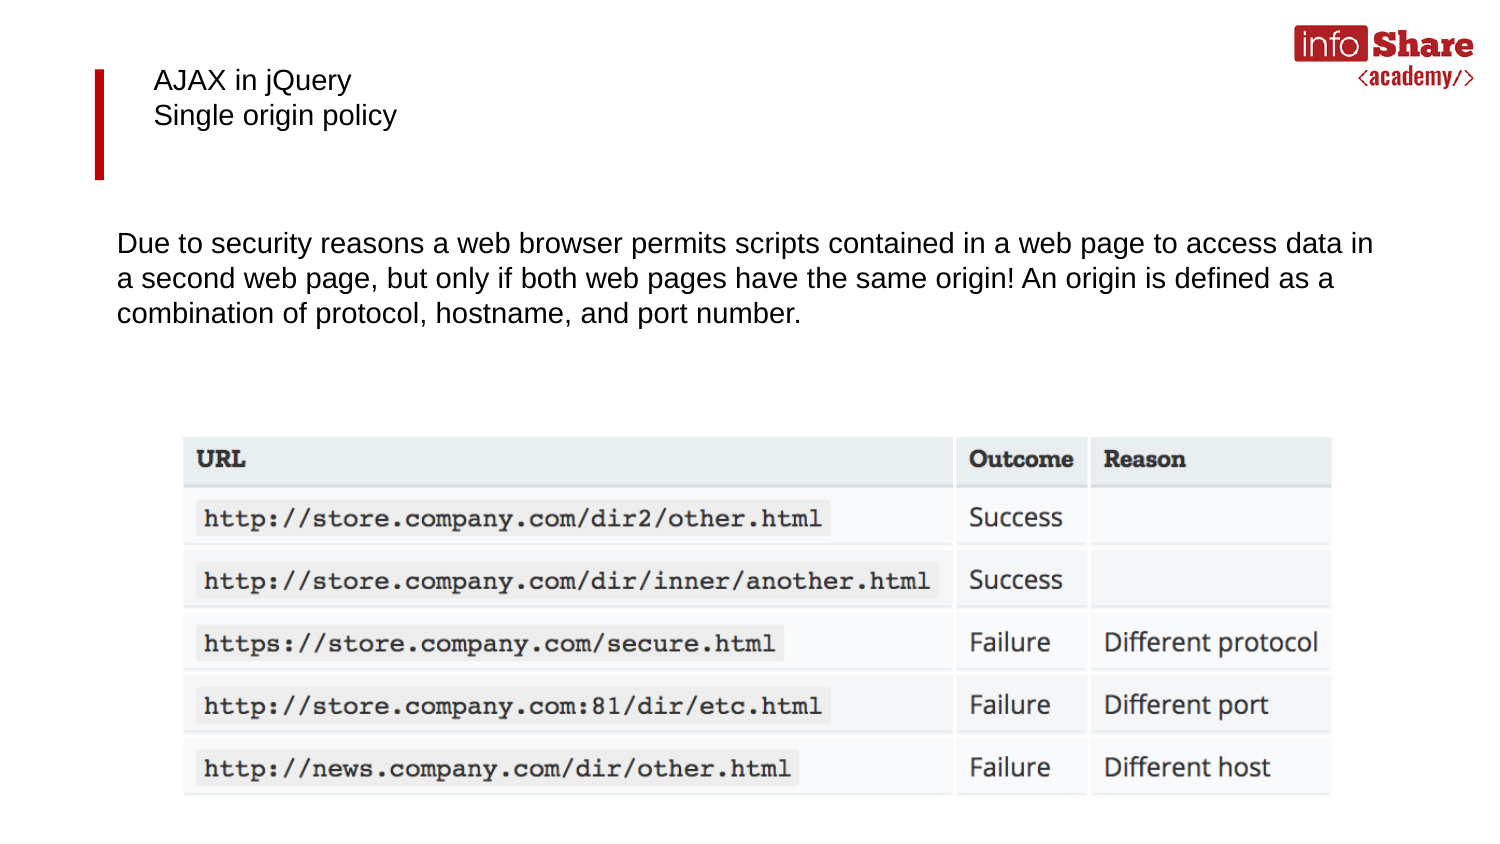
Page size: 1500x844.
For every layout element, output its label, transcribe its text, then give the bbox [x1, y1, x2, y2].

title AJAX in jQuery Single origin policy [138, 45, 1172, 187]
picture [178, 437, 1338, 797]
picture [1267, 0, 1500, 117]
list Due to security reasons a web browser permits scripts contained in a web page to access data in a second web page, but only if both web pages have the same origin! An origin is defined as a combination of protocol, hostname, and port number. [101, 209, 1415, 767]
